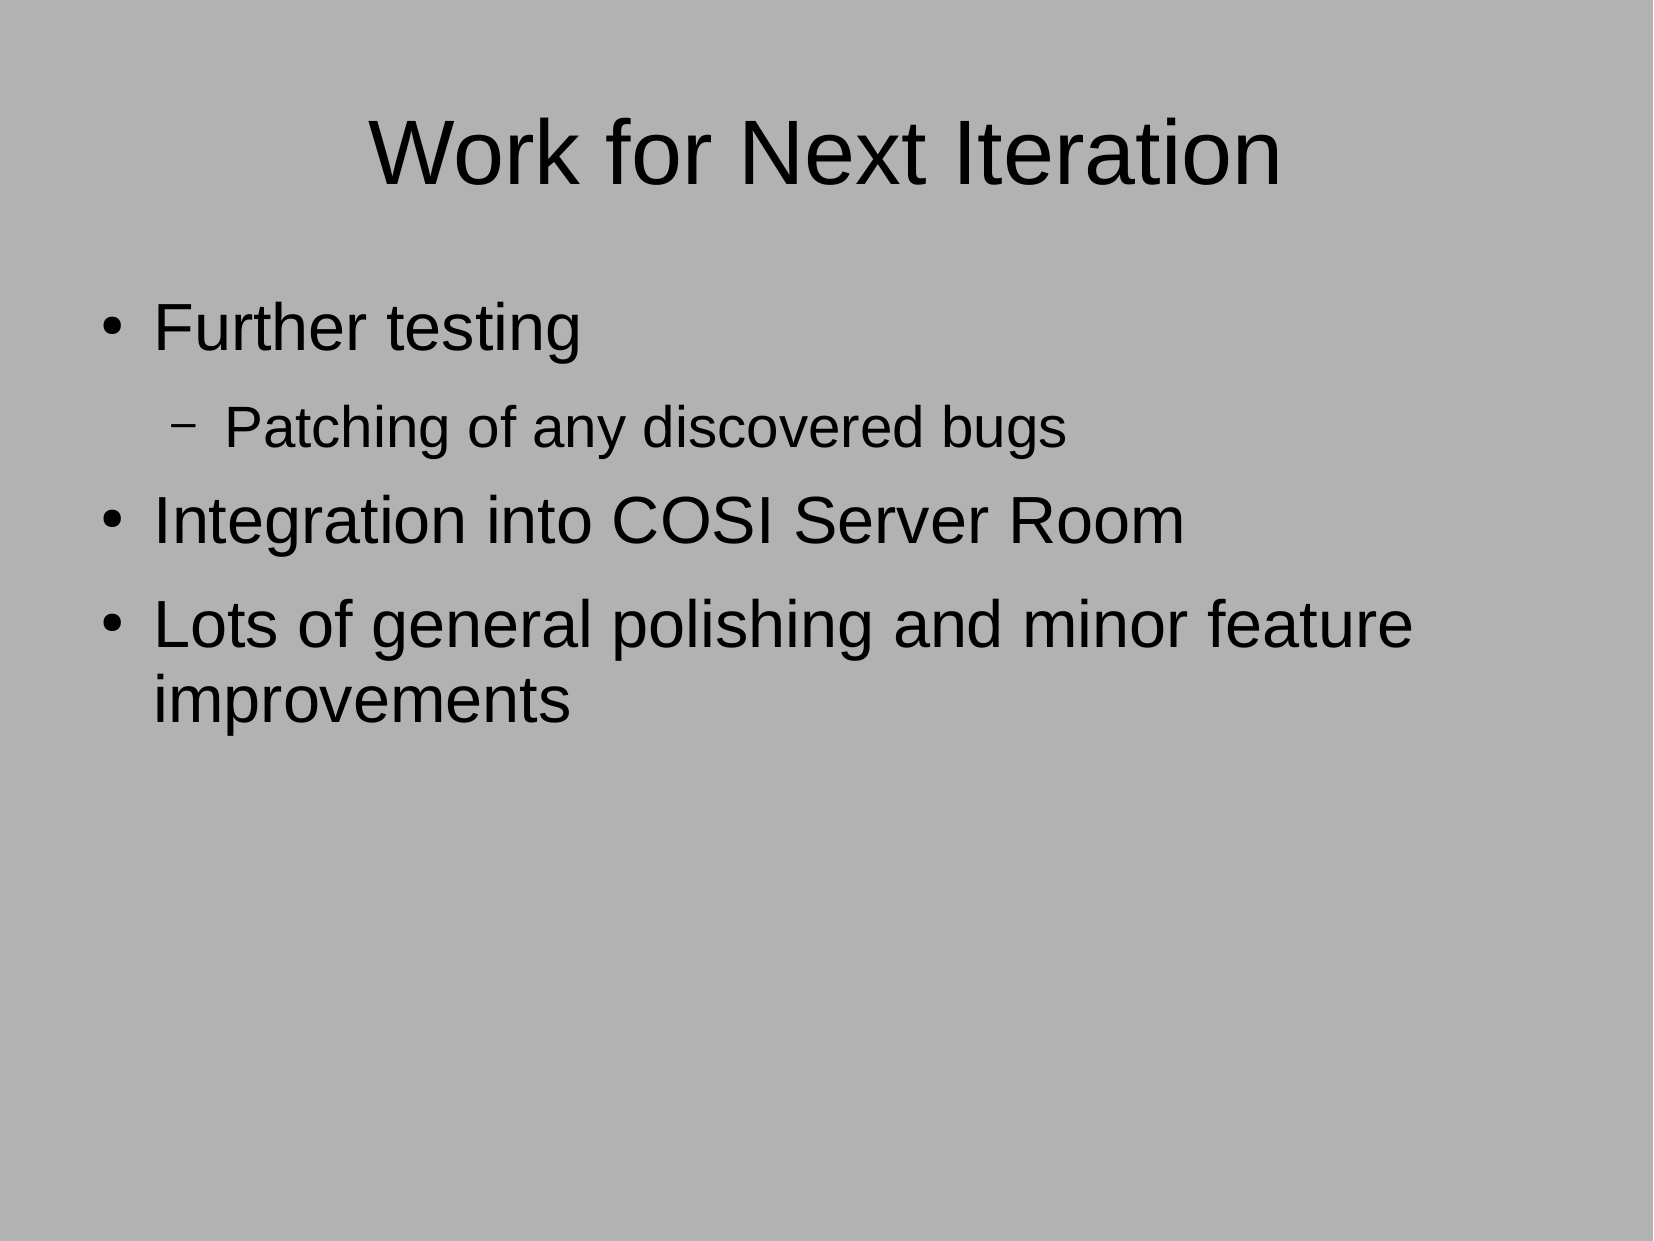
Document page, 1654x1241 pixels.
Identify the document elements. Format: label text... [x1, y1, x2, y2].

list Further testing Patching of any discovered bugs Integration into COSI Server Room Lots of general polishing and minor feature improvements [82, 290, 1571, 1010]
title Work for Next Iteration [82, 49, 1571, 257]
